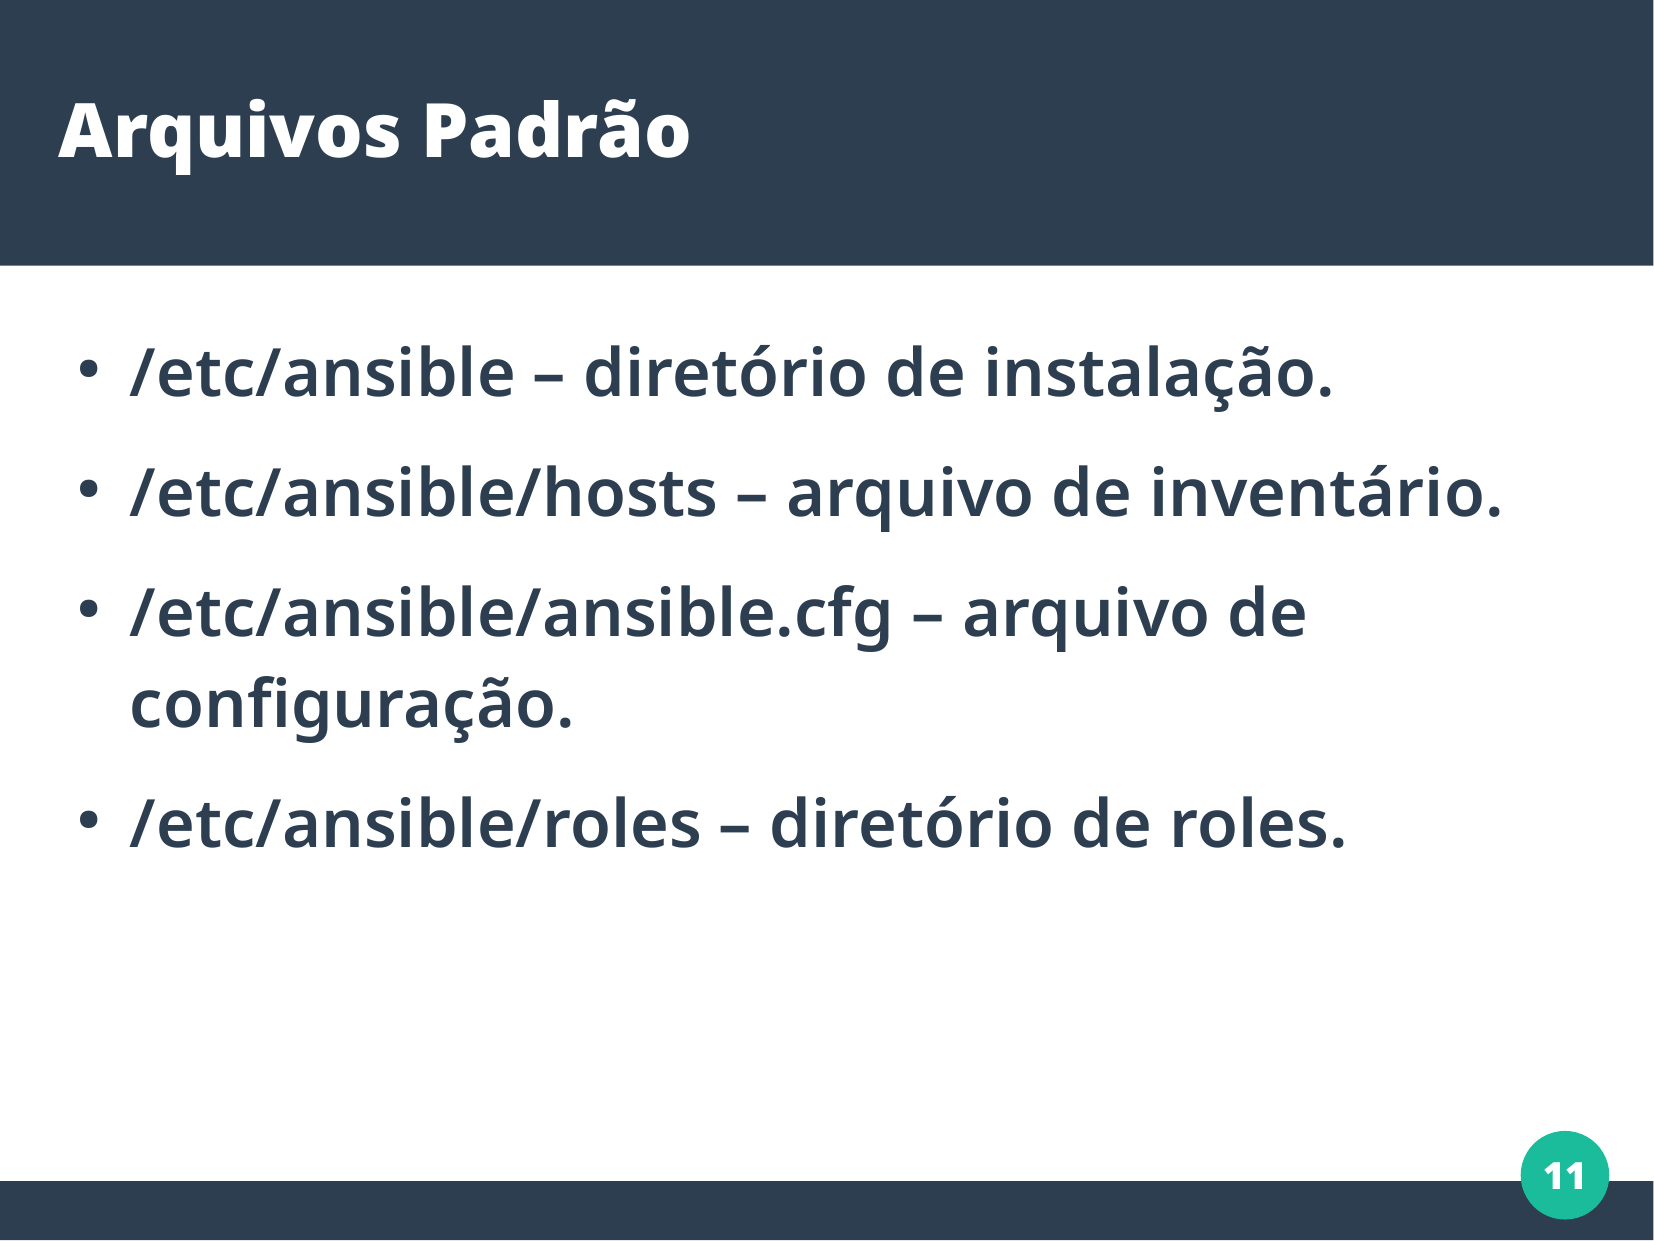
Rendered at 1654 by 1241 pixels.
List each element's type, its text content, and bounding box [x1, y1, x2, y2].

list /etc/ansible – diretório de instalação. /etc/ansible/hosts – arquivo de inventário. /etc/ansible/ansible.cfg – arquivo de configuração. /etc/ansible/roles – diretório de roles. [59, 324, 1595, 1152]
title Arquivos Padrão [59, 49, 1595, 207]
